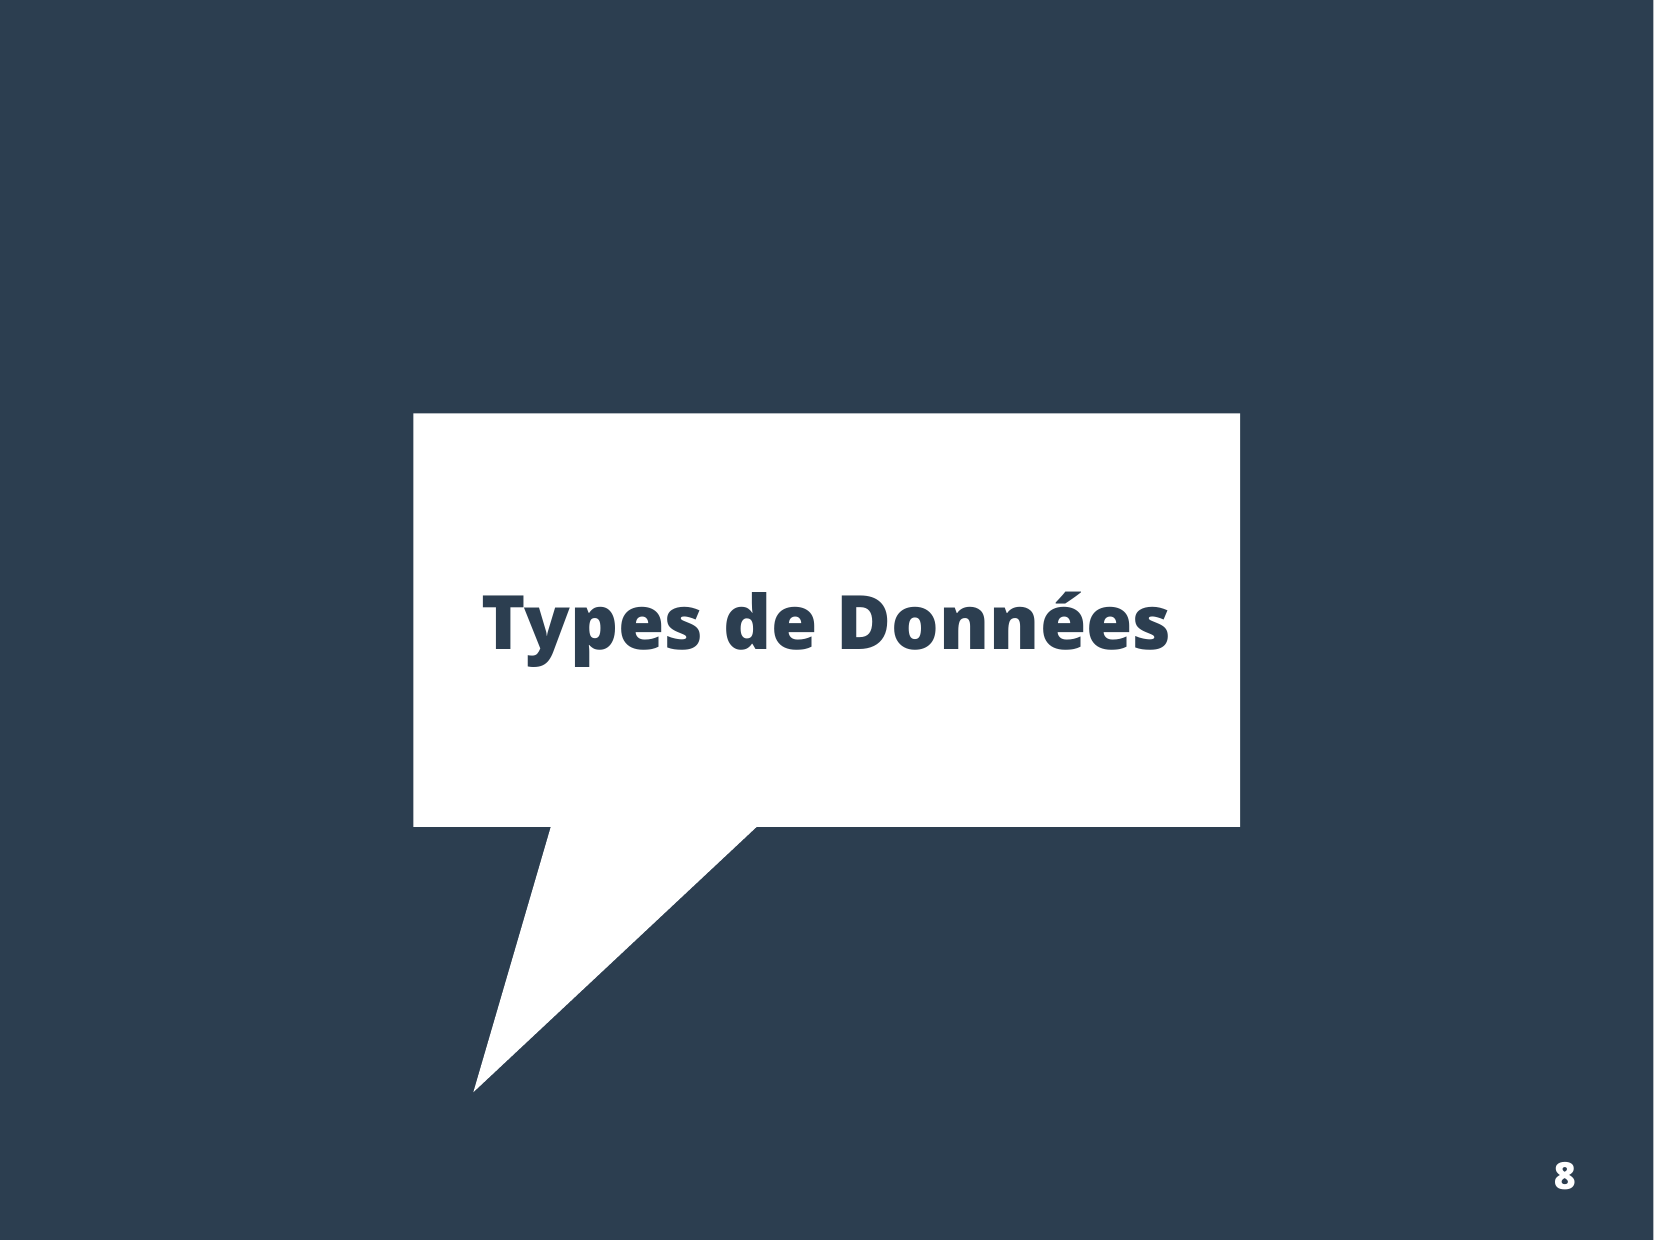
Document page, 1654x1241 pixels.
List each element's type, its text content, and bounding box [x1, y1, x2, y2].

title Types de Données [442, 442, 1211, 798]
